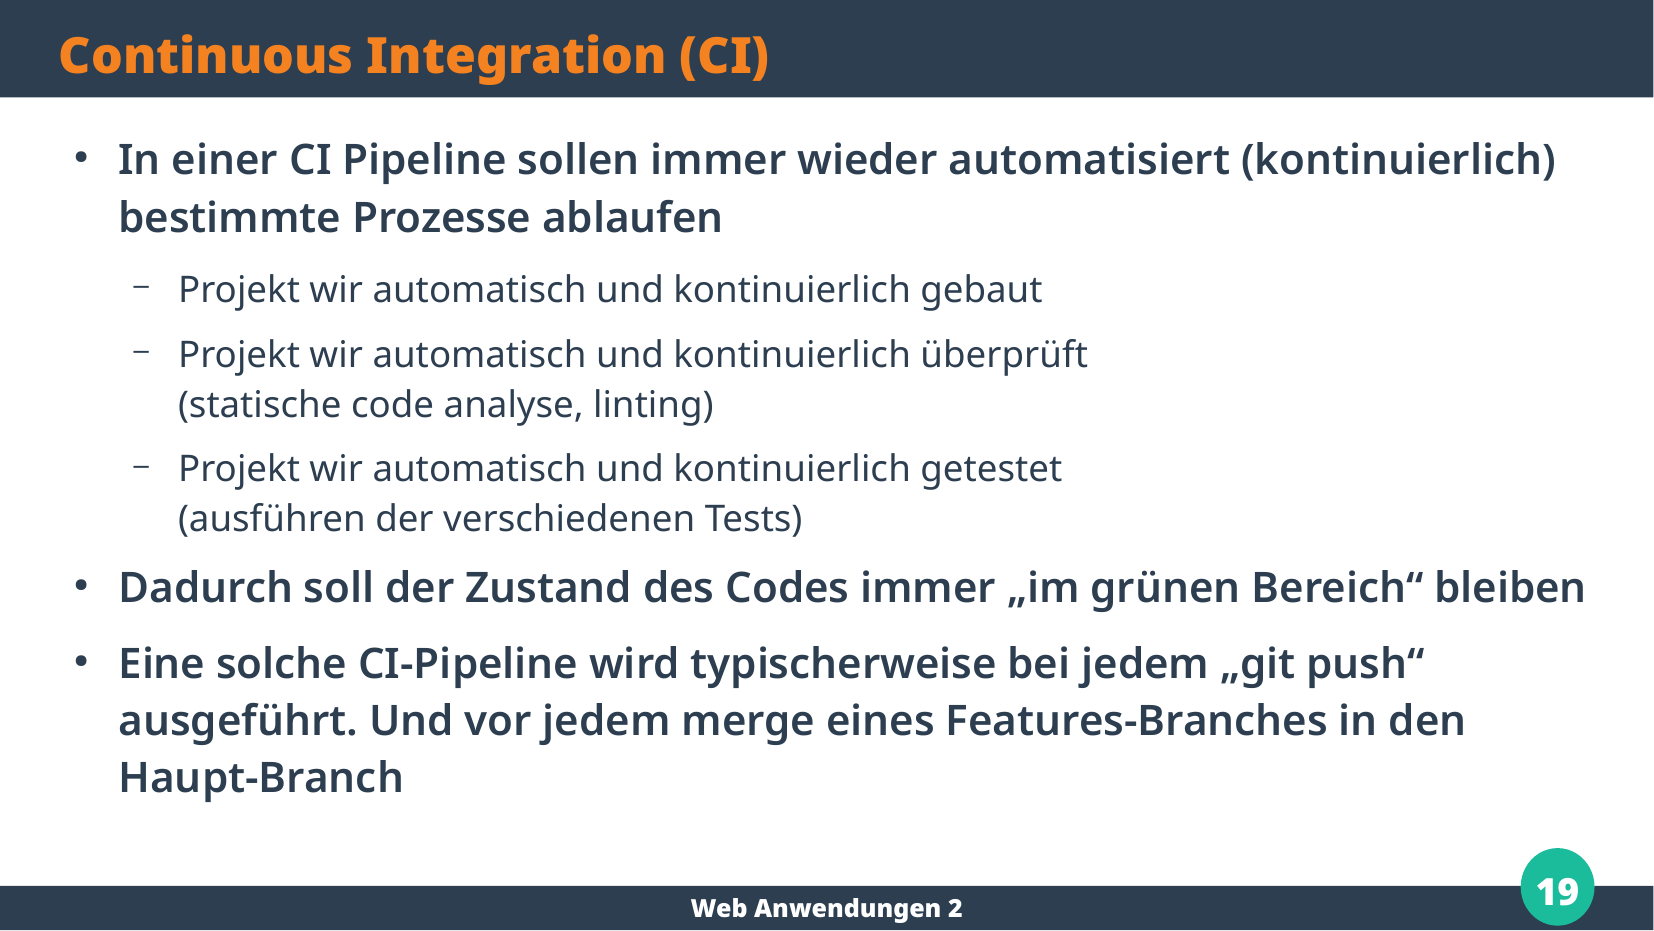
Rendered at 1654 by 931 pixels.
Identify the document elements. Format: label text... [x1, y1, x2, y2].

list In einer CI Pipeline sollen immer wieder automatisiert (kontinuierlich) bestimmte Prozesse ablaufen Projekt wir automatisch und kontinuierlich gebaut Projekt wir automatisch und kontinuierlich überprüft (statische code analyse, linting) Projekt wir automatisch und kontinuierlich getestet (ausführen der verschiedenen Tests) Dadurch soll der Zustand des Codes immer „im grünen Bereich“ bleiben Eine solche CI-Pipeline wird typischerweise bei jedem „git push“ ausgeführt. Und vor jedem merge eines Features-Branches in den Haupt-Branch [59, 129, 1595, 864]
title Continuous Integration (CI) [59, 8, 1595, 89]
